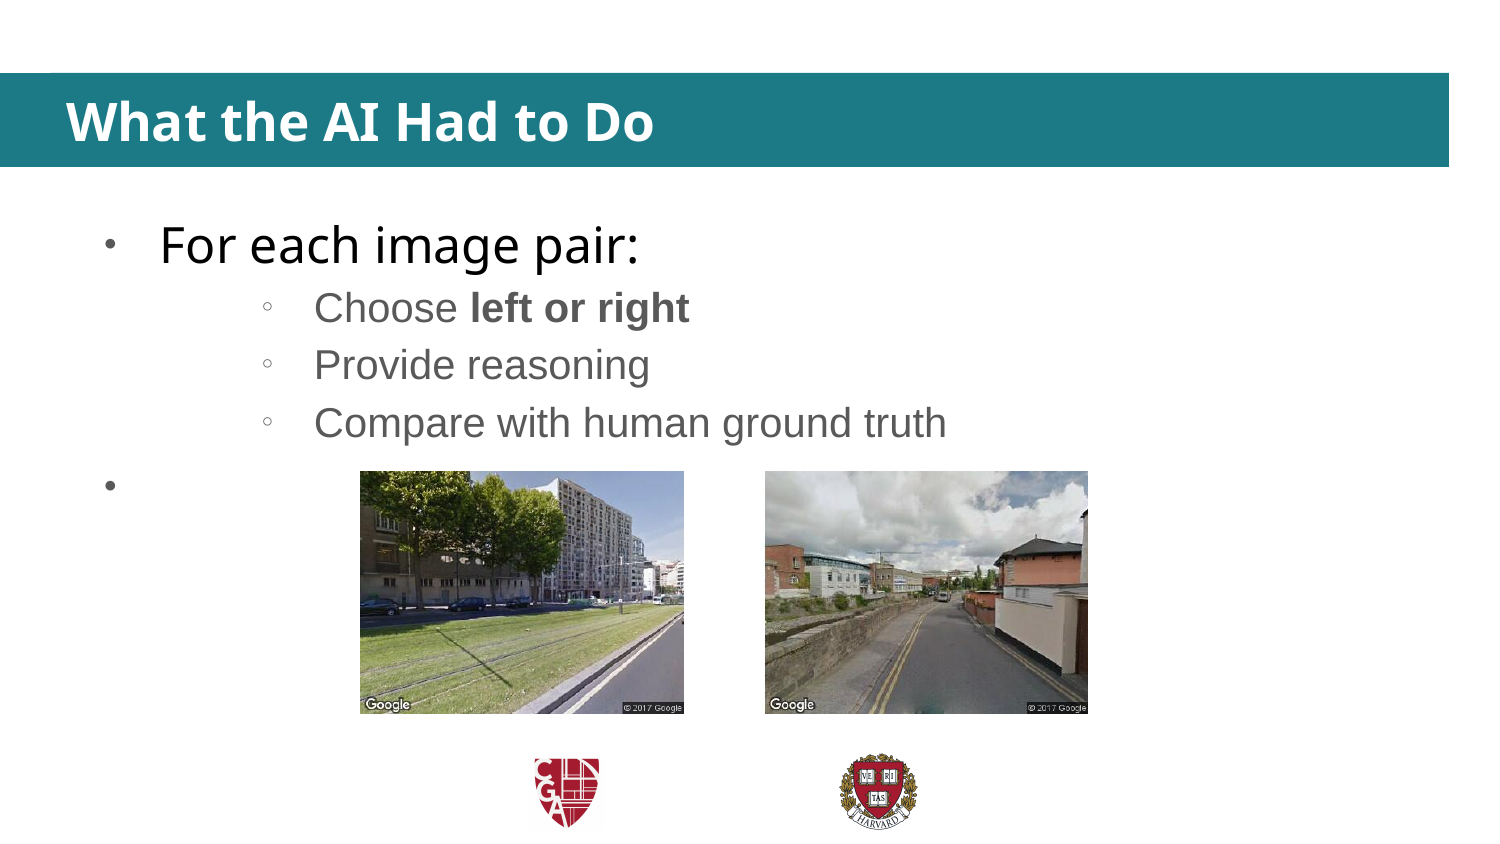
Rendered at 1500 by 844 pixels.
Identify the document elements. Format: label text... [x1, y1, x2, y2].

title What the AI Had to Do [51, 72, 1449, 167]
picture [360, 471, 1088, 715]
list For each image pair: Choose left or right Provide reasoning Compare with human ground truth [51, 189, 1449, 754]
